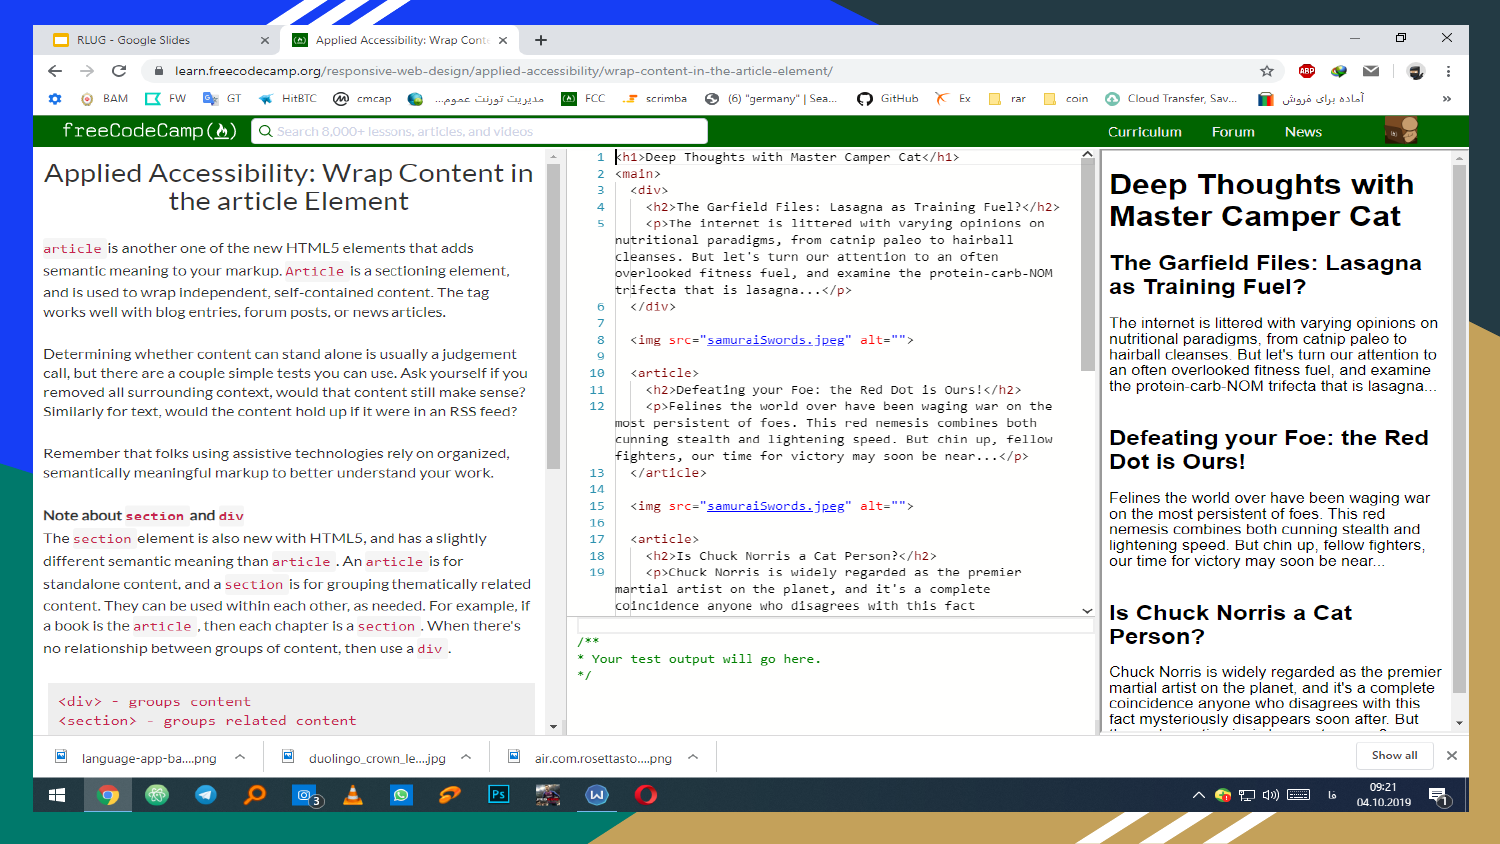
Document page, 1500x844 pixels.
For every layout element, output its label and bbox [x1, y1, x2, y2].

picture [33, 25, 1469, 812]
